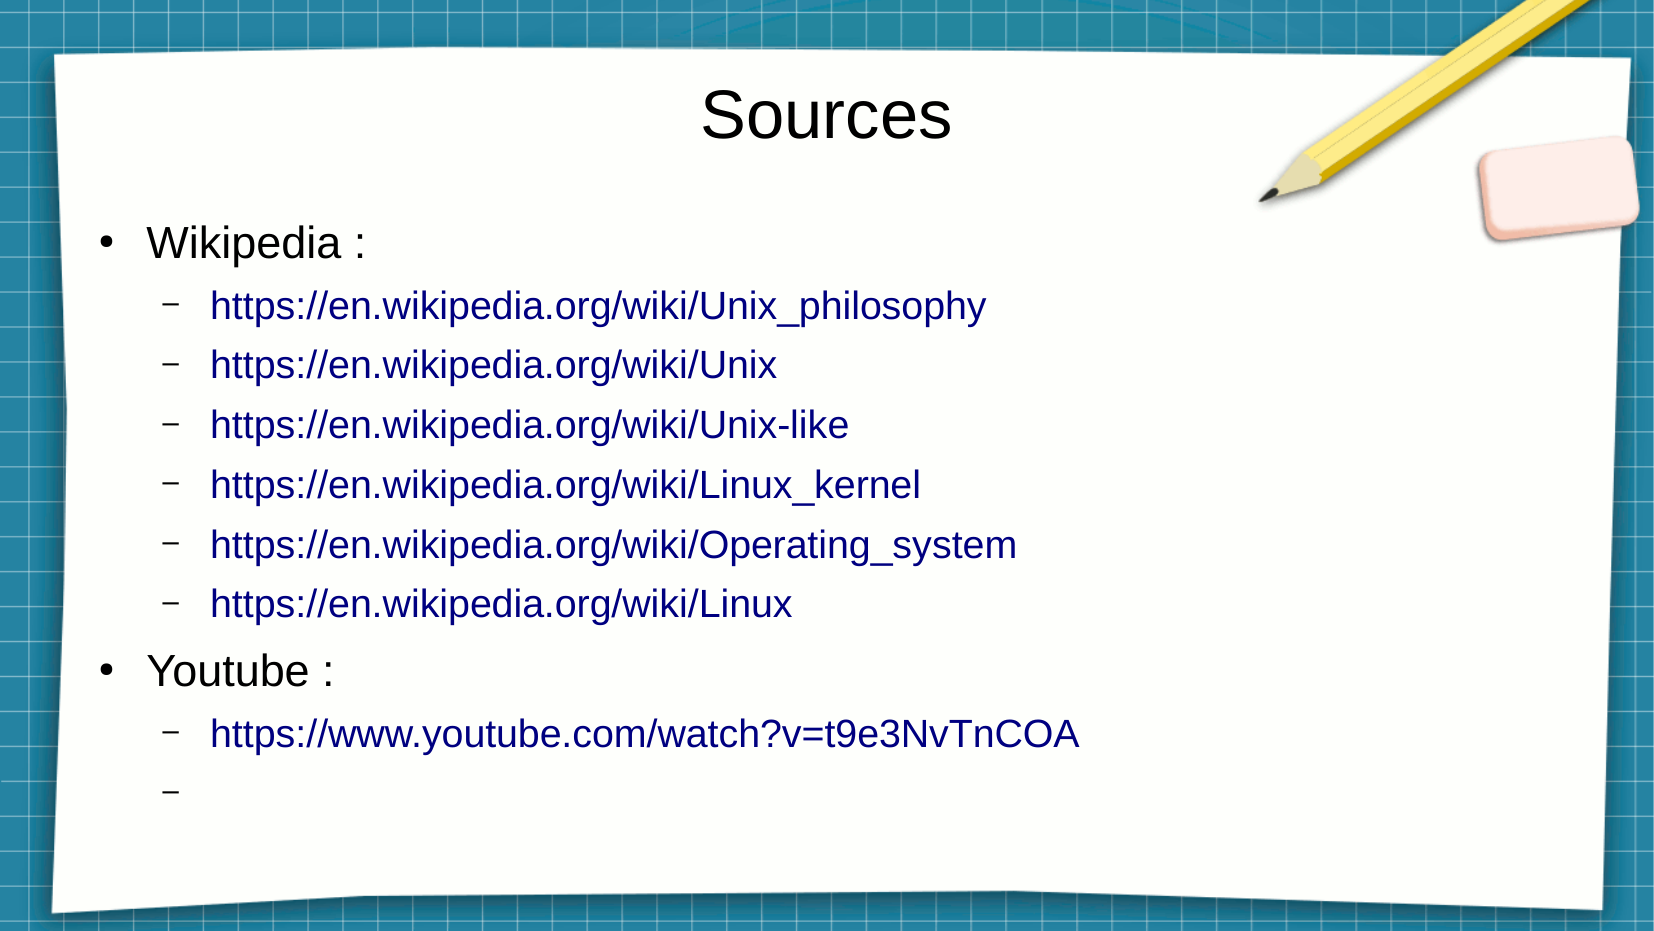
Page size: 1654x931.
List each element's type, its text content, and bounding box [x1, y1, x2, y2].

picture [0, 0, 1654, 931]
list Wikipedia : https://en.wikipedia.org/wiki/Unix_philosophy https://en.wikipedia.org/wiki/Unix https://en.wikipedia.org/wiki/Unix-like https://en.wikipedia.org/wiki/Linux_kernel https://en.wikipedia.org/wiki/Operating_system https://en.wikipedia.org/wiki/Linux Youtube : https://www.youtube.com/watch?v=t9e3NvTnCOA [82, 217, 1571, 758]
title Sources [82, 37, 1571, 193]
